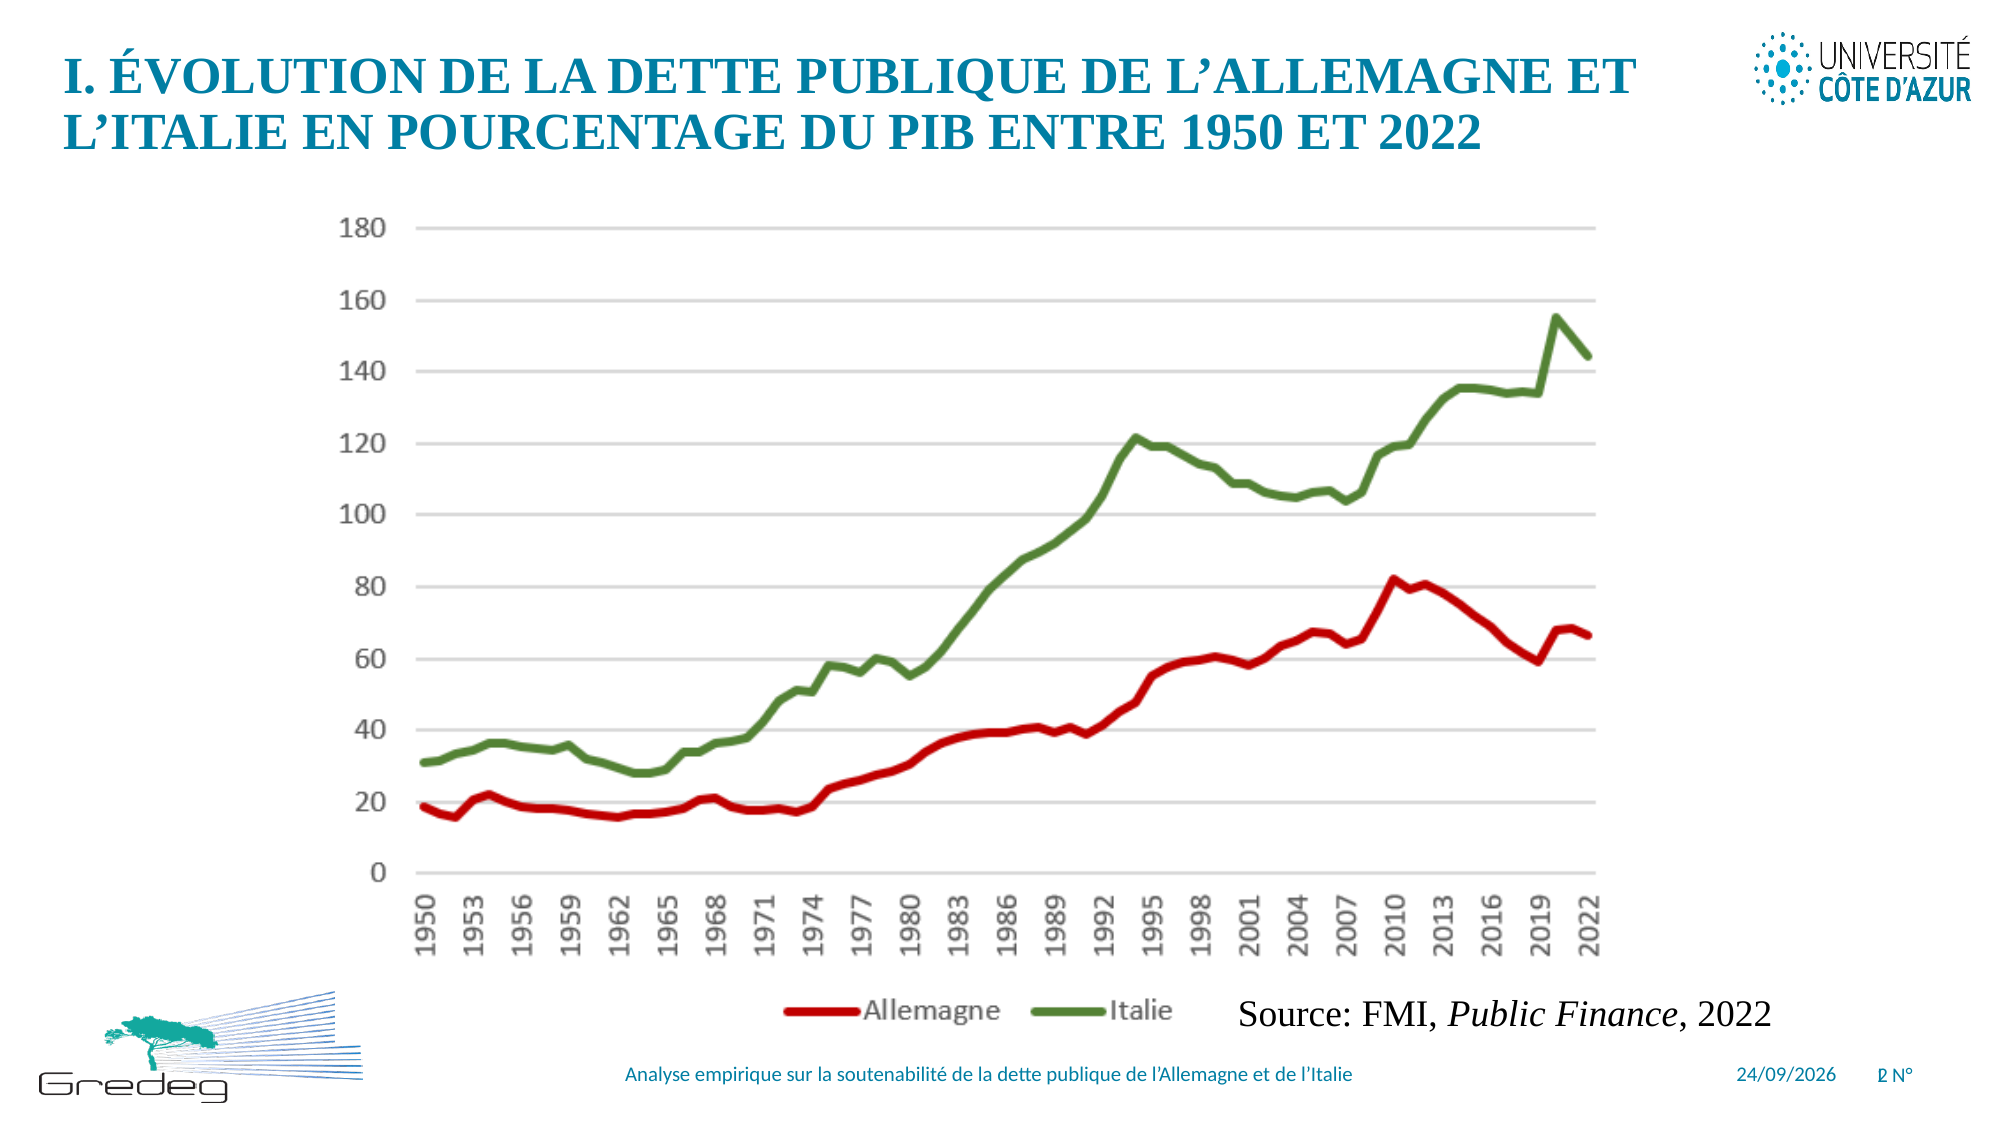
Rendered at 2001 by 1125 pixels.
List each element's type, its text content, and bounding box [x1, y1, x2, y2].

title I. ÉVOLUTION DE LA DETTE PUBLIQUE DE L’ALLEMAGNE ET L’ITALIE EN POURCENTAGE DU PIB ENTRE 1950 ET 2022 [48, 25, 1732, 184]
text_box 29/01/2024 [1721, 1042, 1876, 1103]
text_box Analyse empirique sur la soutenabilité de la dette publique de l’Allemagne et de l’Italie [477, 1043, 1502, 1103]
picture [335, 204, 1628, 1043]
text_box Source: FMI, Public Finance, 2022 [1222, 981, 1896, 1042]
text_box [1862, 1043, 1952, 1104]
